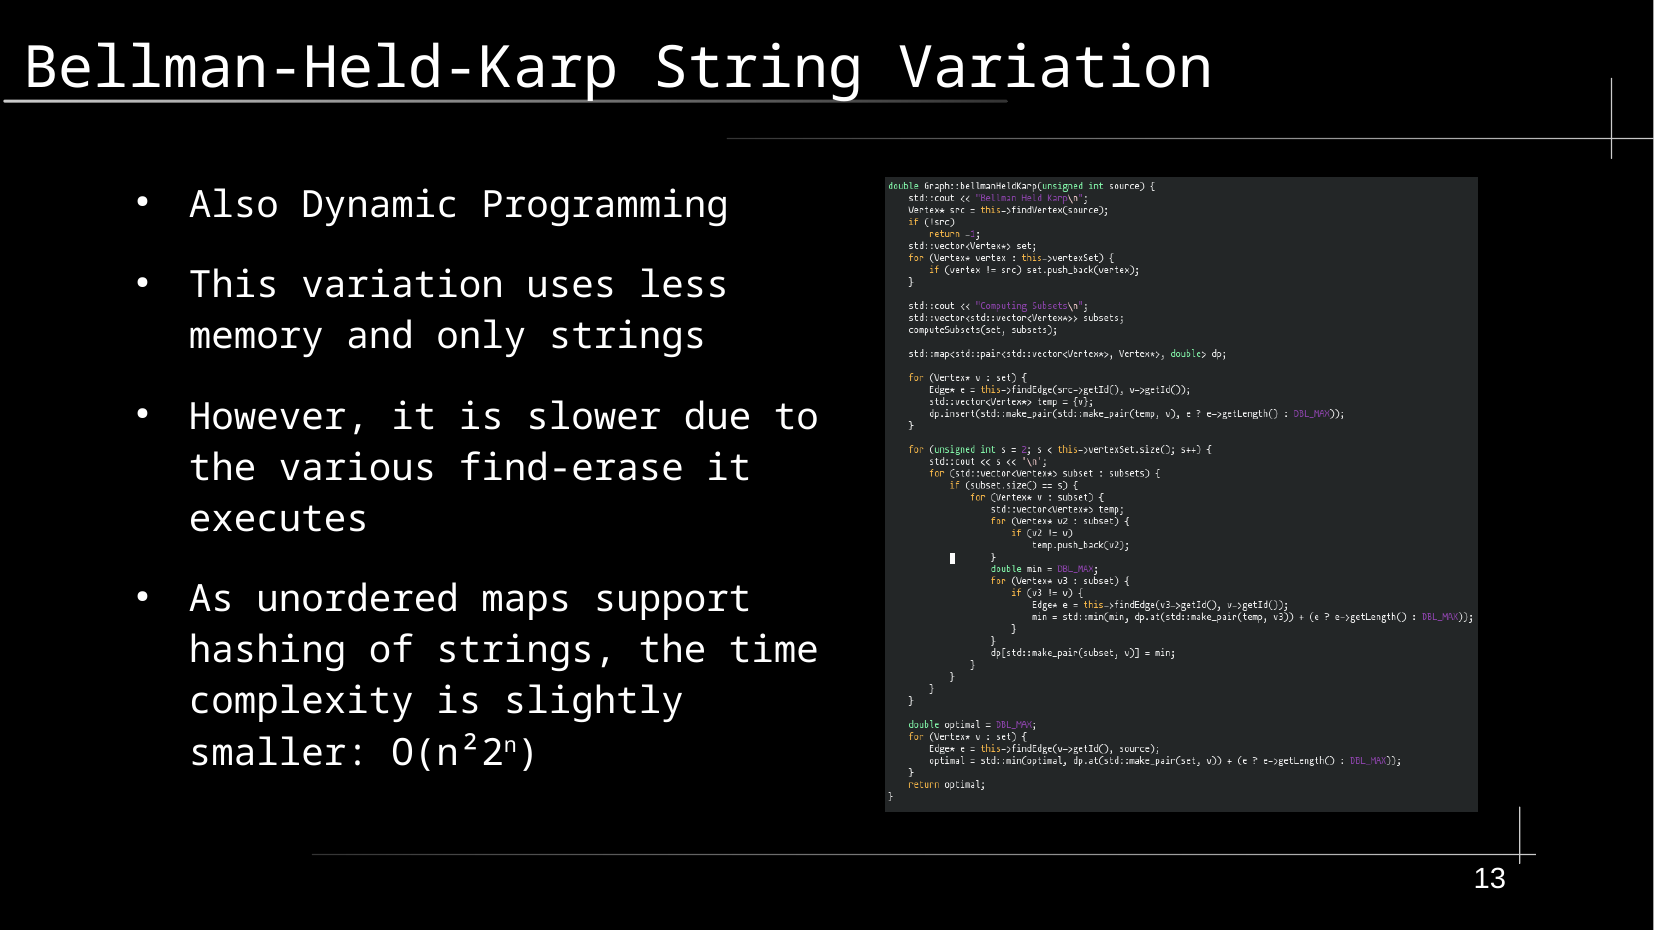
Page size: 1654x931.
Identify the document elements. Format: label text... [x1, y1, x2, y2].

picture [885, 177, 1478, 812]
list Also Dynamic Programming This variation uses less memory and only strings However, it is slower due to the various find-erase it executes As unordered maps support hashing of strings, the time complexity is slightly smaller: O(n²2n) [118, 177, 886, 827]
title Bellman-Held-Karp String Variation [23, 11, 1589, 119]
